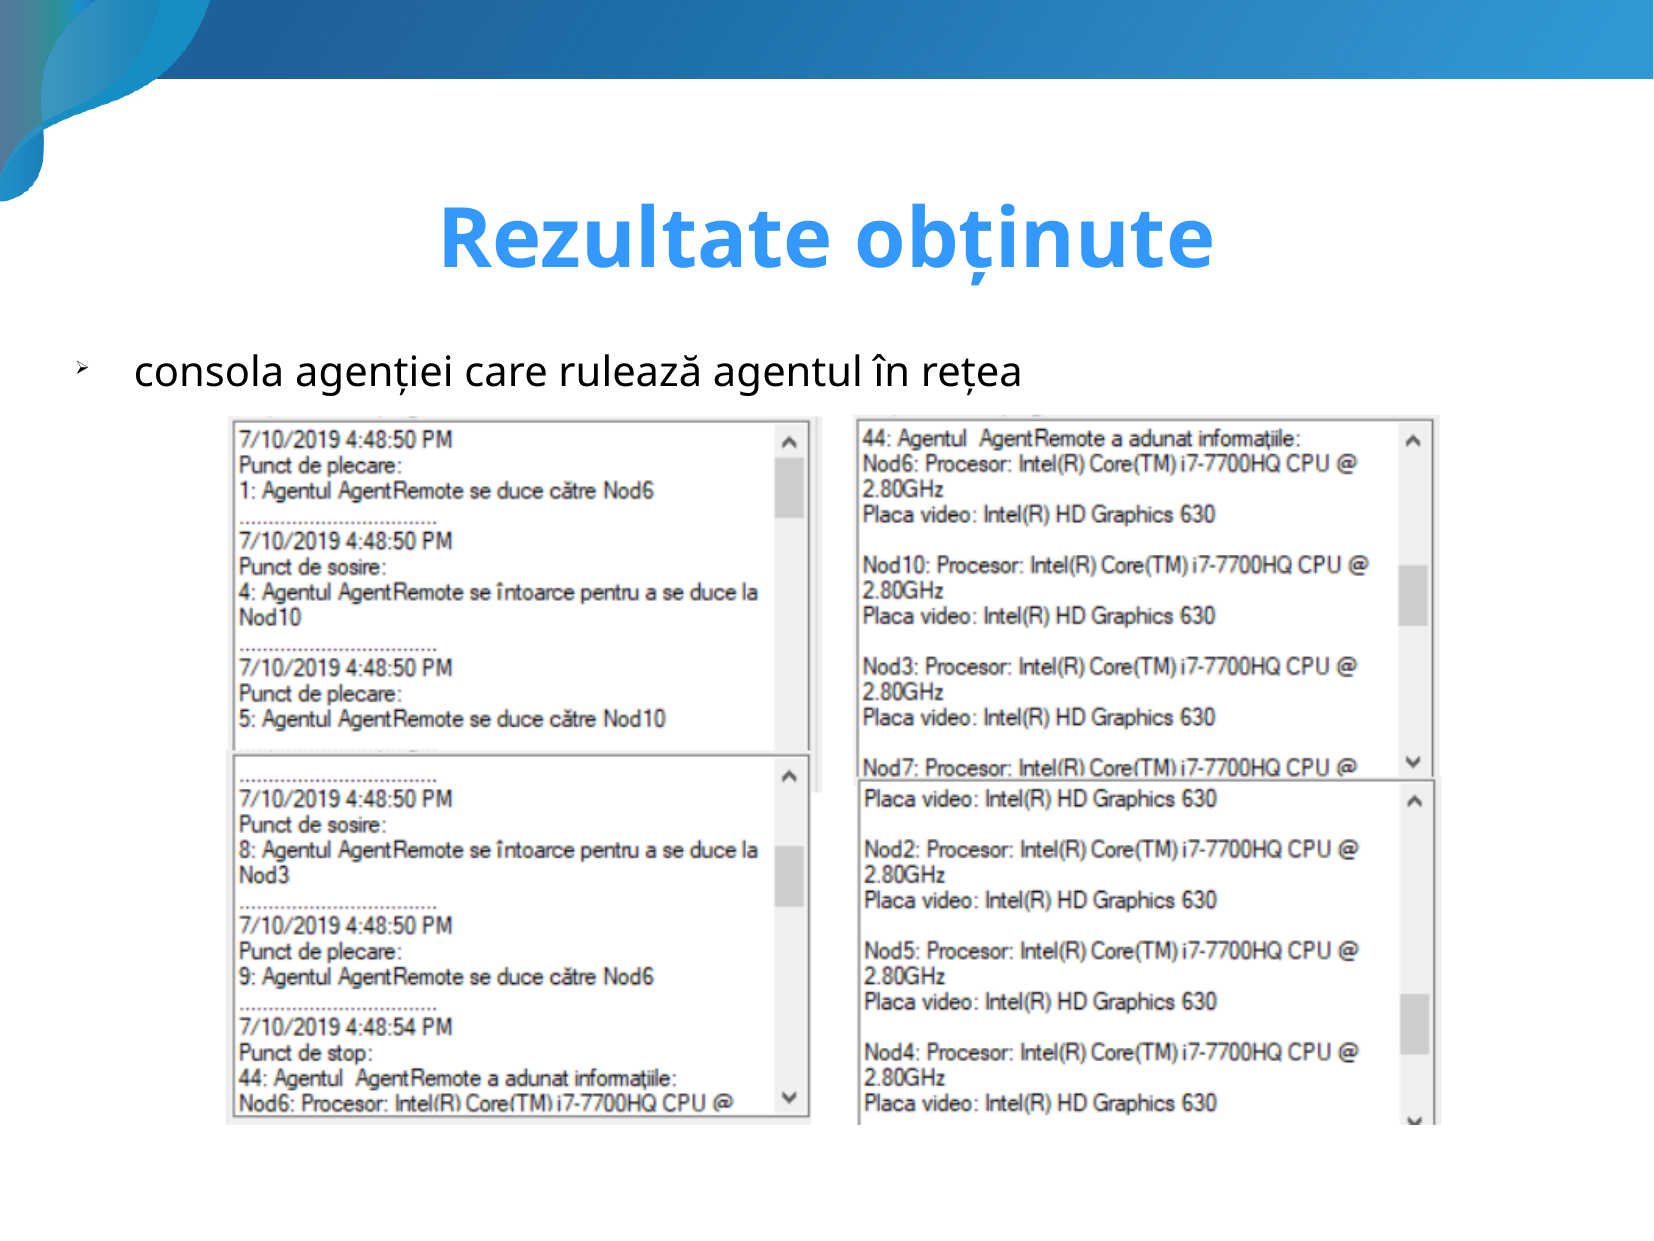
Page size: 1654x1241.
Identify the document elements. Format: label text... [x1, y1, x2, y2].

title Rezultate obținute [82, 132, 1571, 331]
subtitle consola agenției care rulează agentul în rețea [75, 331, 1571, 410]
picture [0, 0, 1654, 1241]
